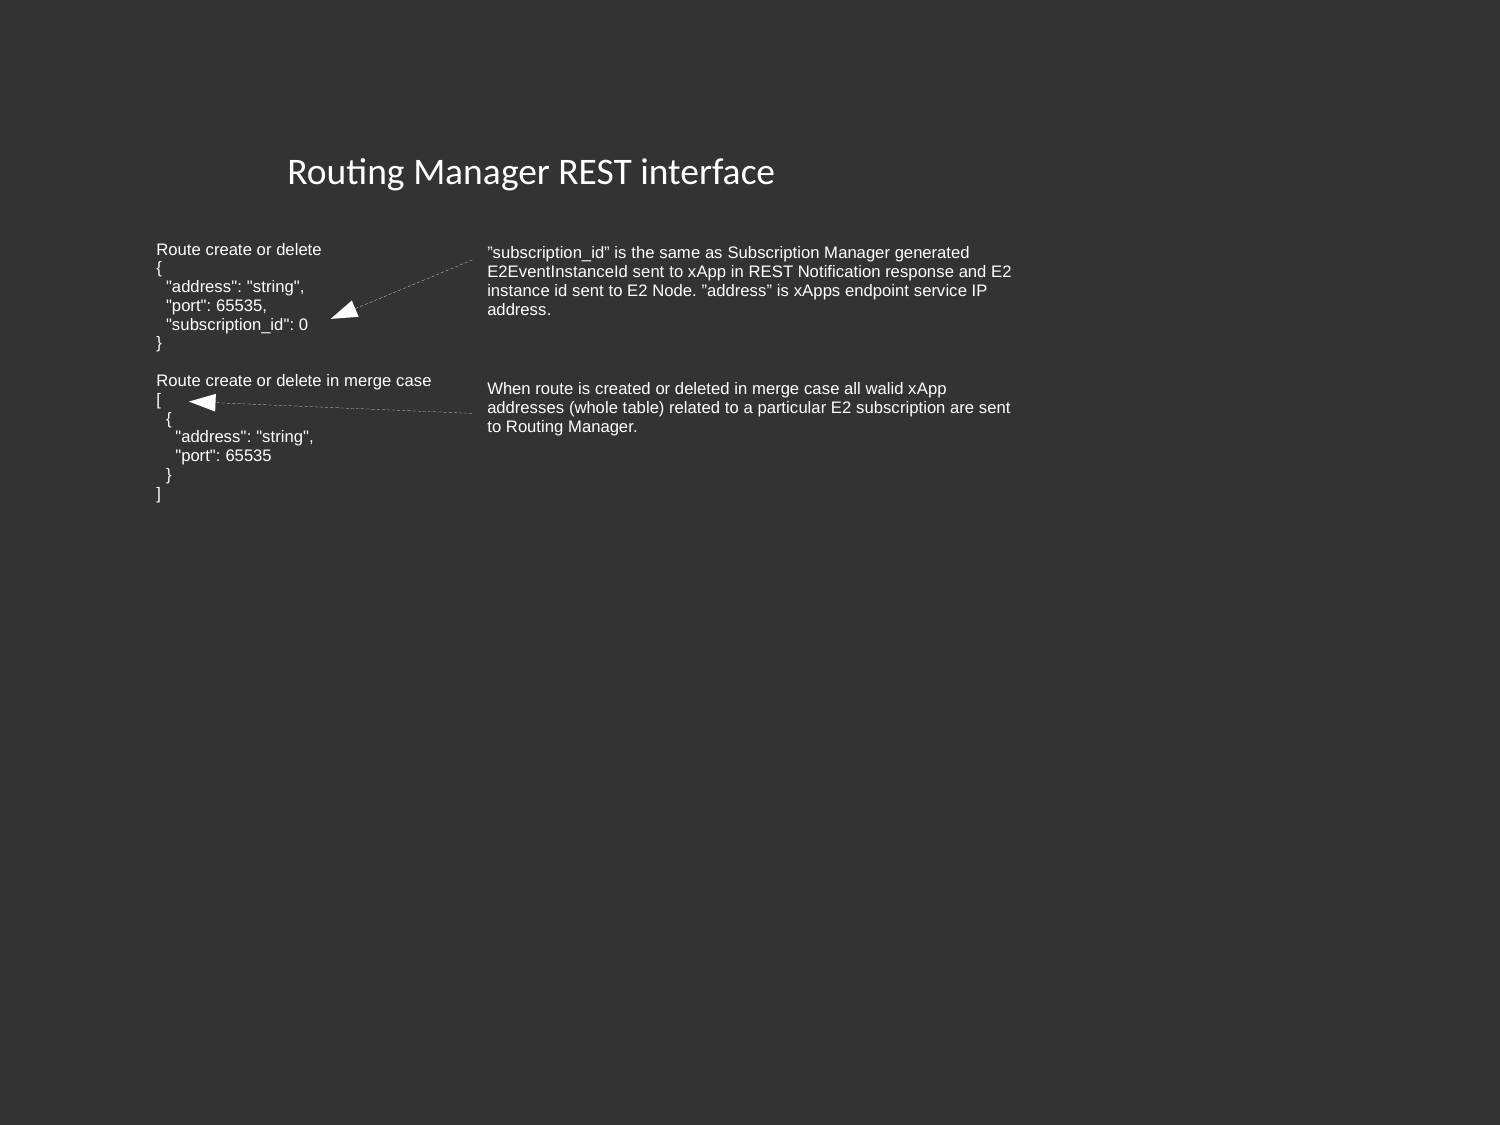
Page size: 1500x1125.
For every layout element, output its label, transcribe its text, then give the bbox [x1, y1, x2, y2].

text_box ”subscription_id” is the same as Subscription Manager generated E2EventInstanceId sent to xApp in REST Notification response and E2 instance id sent to E2 Node. ”address” is xApps endpoint service IP address. [472, 236, 1052, 327]
title Routing Manager REST interface [287, 118, 934, 233]
text_box Route create or delete { "address": "string", "port": 65535, "subscription_id": 0 } Route create or delete in merge case [ { "address": "string", "port": 65535 } ] [141, 232, 461, 980]
text_box When route is created or deleted in merge case all walid xApp addresses (whole table) related to a particular E2 subscription are sent to Routing Manager. [472, 372, 1040, 497]
